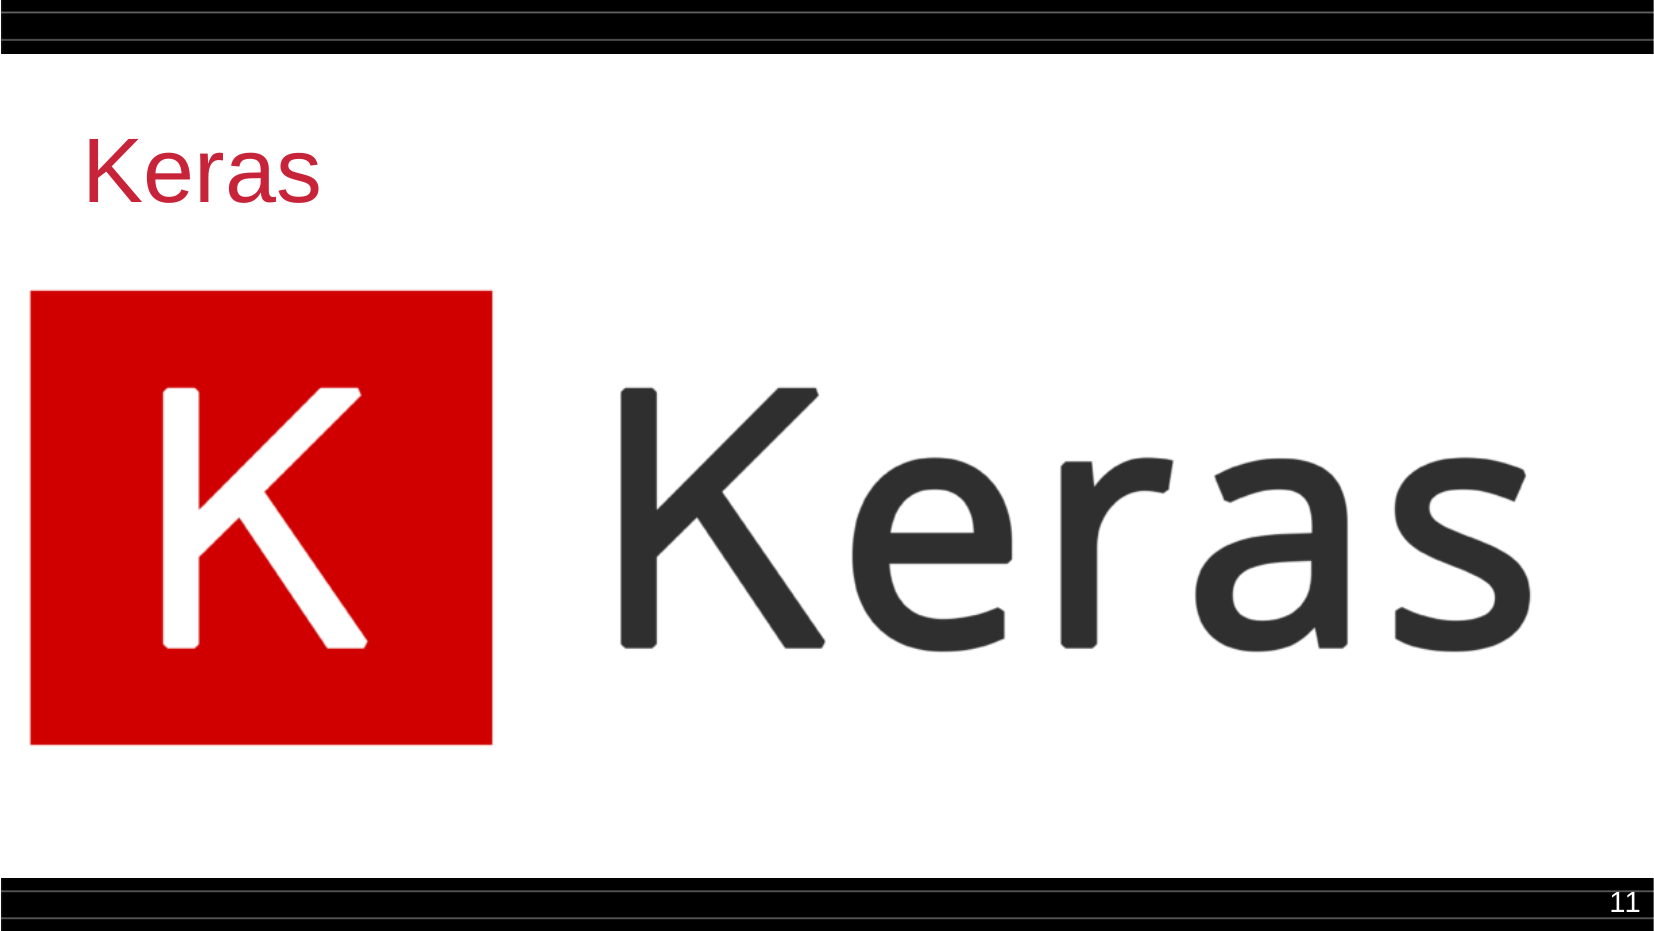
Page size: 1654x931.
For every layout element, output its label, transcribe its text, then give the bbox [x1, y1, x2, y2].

picture [1, 0, 1654, 54]
title Keras [82, 92, 1571, 249]
picture [1, 878, 1654, 931]
picture [23, 283, 1642, 753]
